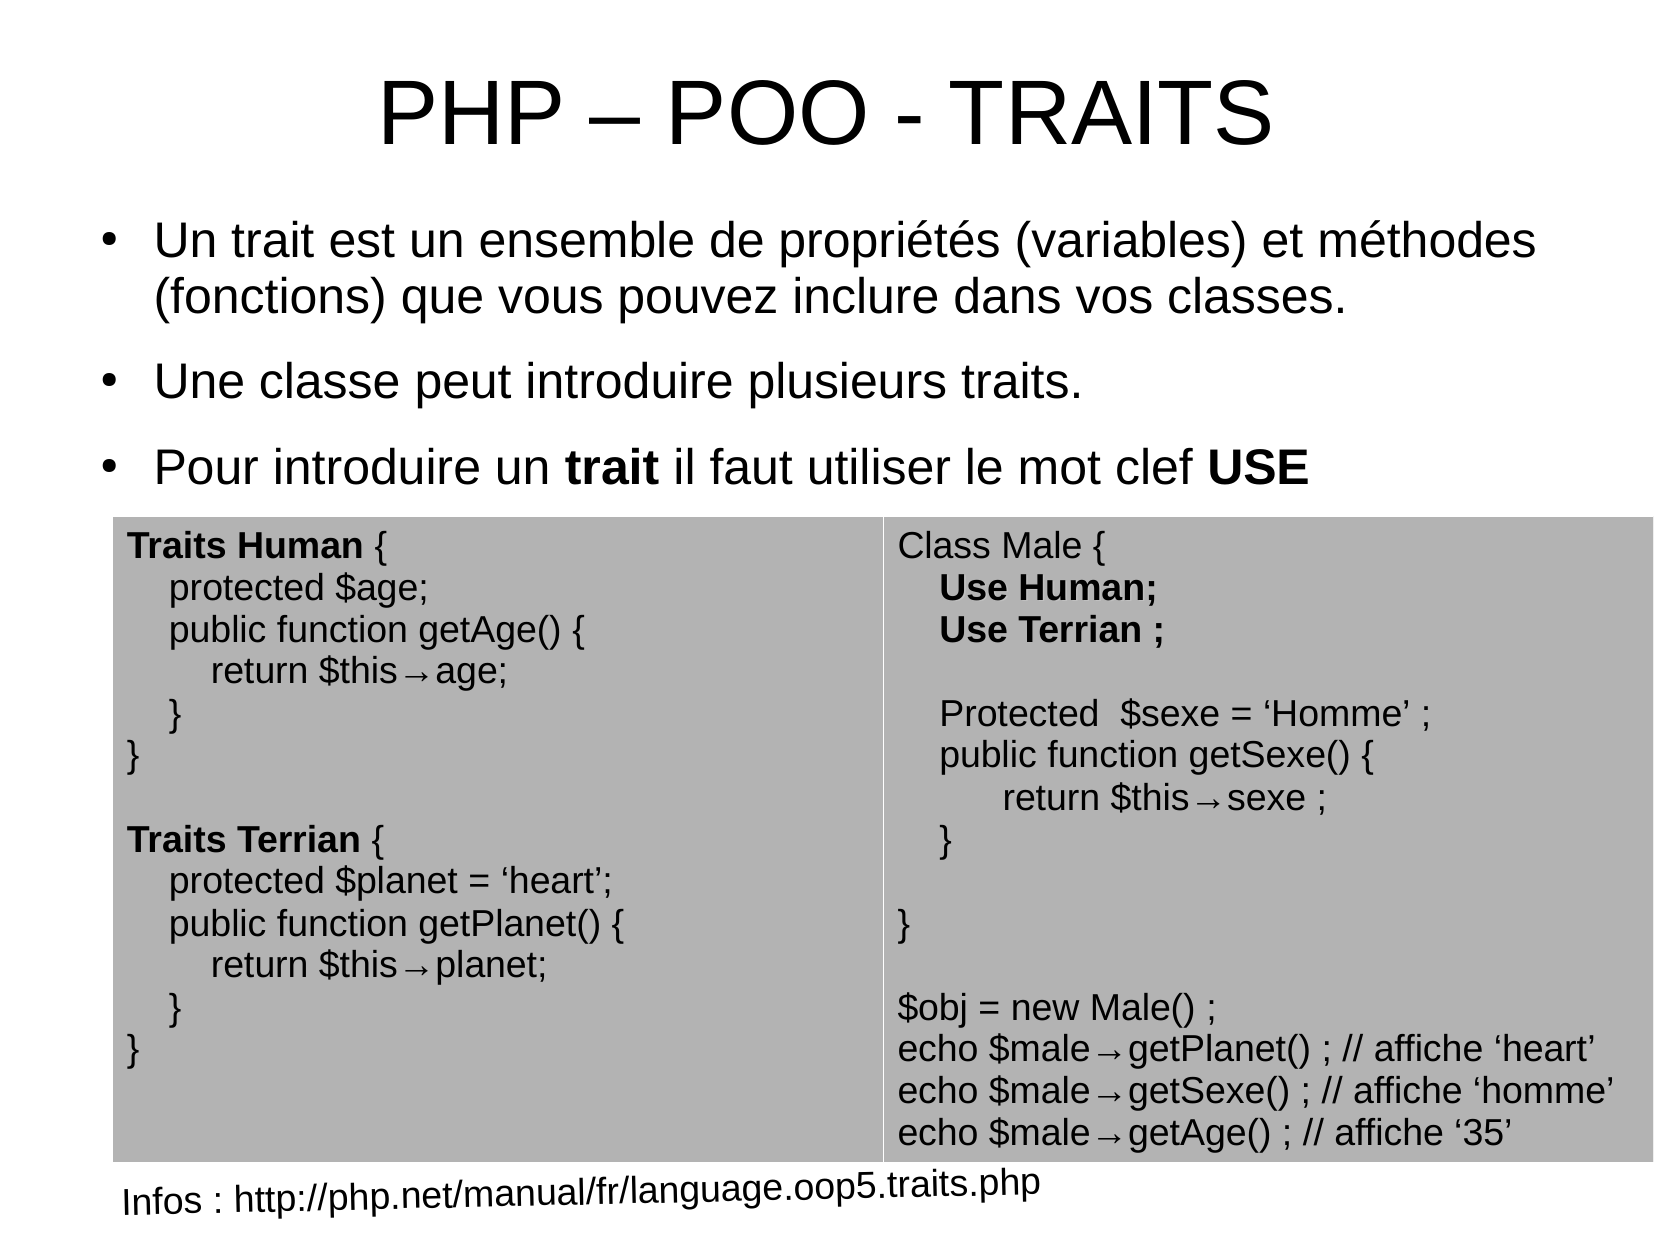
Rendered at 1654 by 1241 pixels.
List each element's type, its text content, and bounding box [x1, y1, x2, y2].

table_header Class Male { Use Human; Use Terrian ; Protected $sexe = ‘Homme’ ; public function getSexe() { return $this→sexe ; } } $obj = new Male() ; echo $male→getPlanet() ; // affiche ‘heart’ echo $male→getSexe() ; // affiche ‘homme’ echo $male→getAge() ; // affiche ‘35’ [884, 517, 1653, 1162]
text_box Infos : http://php.net/manual/fr/language.oop5.traits.php [105, 1140, 1501, 1231]
title PHP – POO - TRAITS [82, 49, 1571, 178]
table_header Traits Human { protected $age; public function getAge() { return $this→age; } } Traits Terrian { protected $planet = ‘heart’; public function getPlanet() { return $this→planet; } } [113, 517, 883, 1162]
list Un trait est un ensemble de propriétés (variables) et méthodes (fonctions) que vous pouvez inclure dans vos classes. Une classe peut introduire plusieurs traits. Pour introduire un trait il faut utiliser le mot clef USE [82, 212, 1571, 932]
